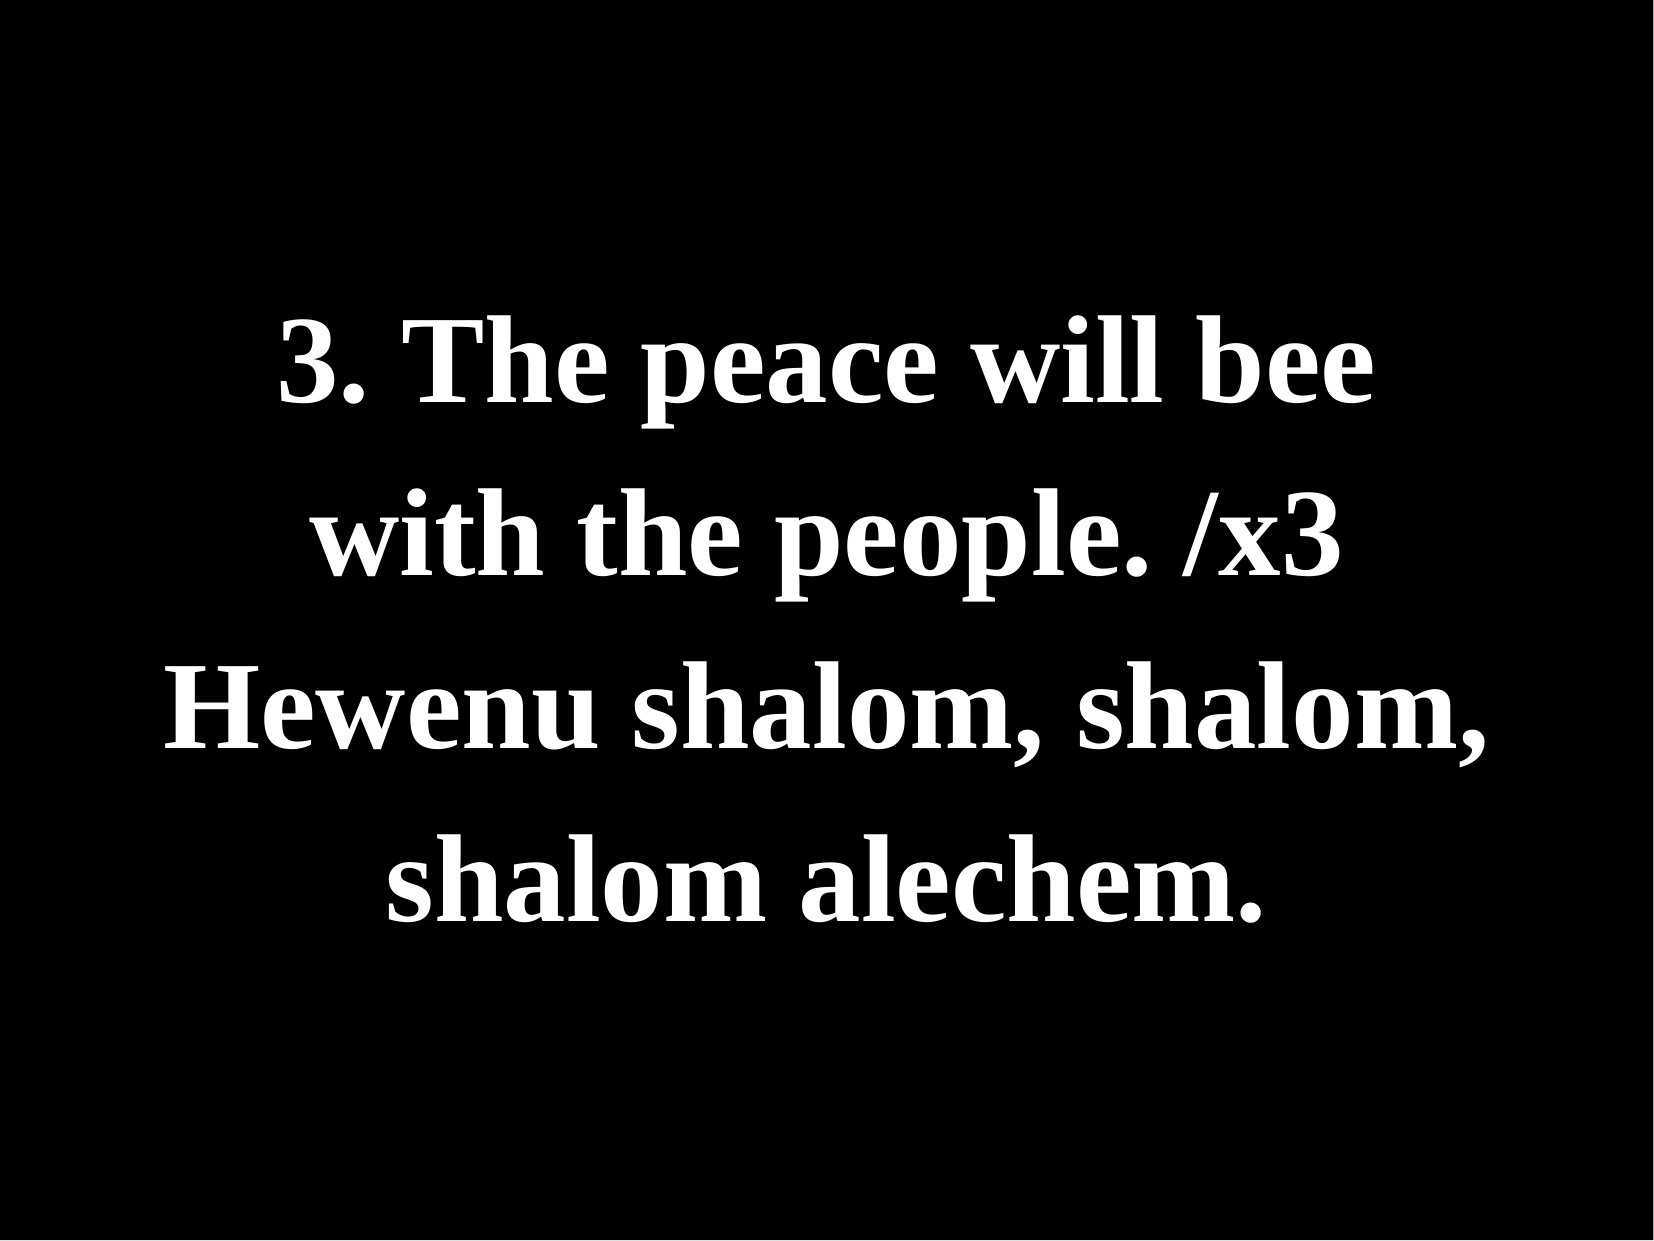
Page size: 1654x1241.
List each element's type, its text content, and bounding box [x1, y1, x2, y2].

title 3. The peace will bee ppp with the people. /x3 ppp Hewenu shalom, shalom, ppp shalom alechem. [0, 0, 1654, 1241]
